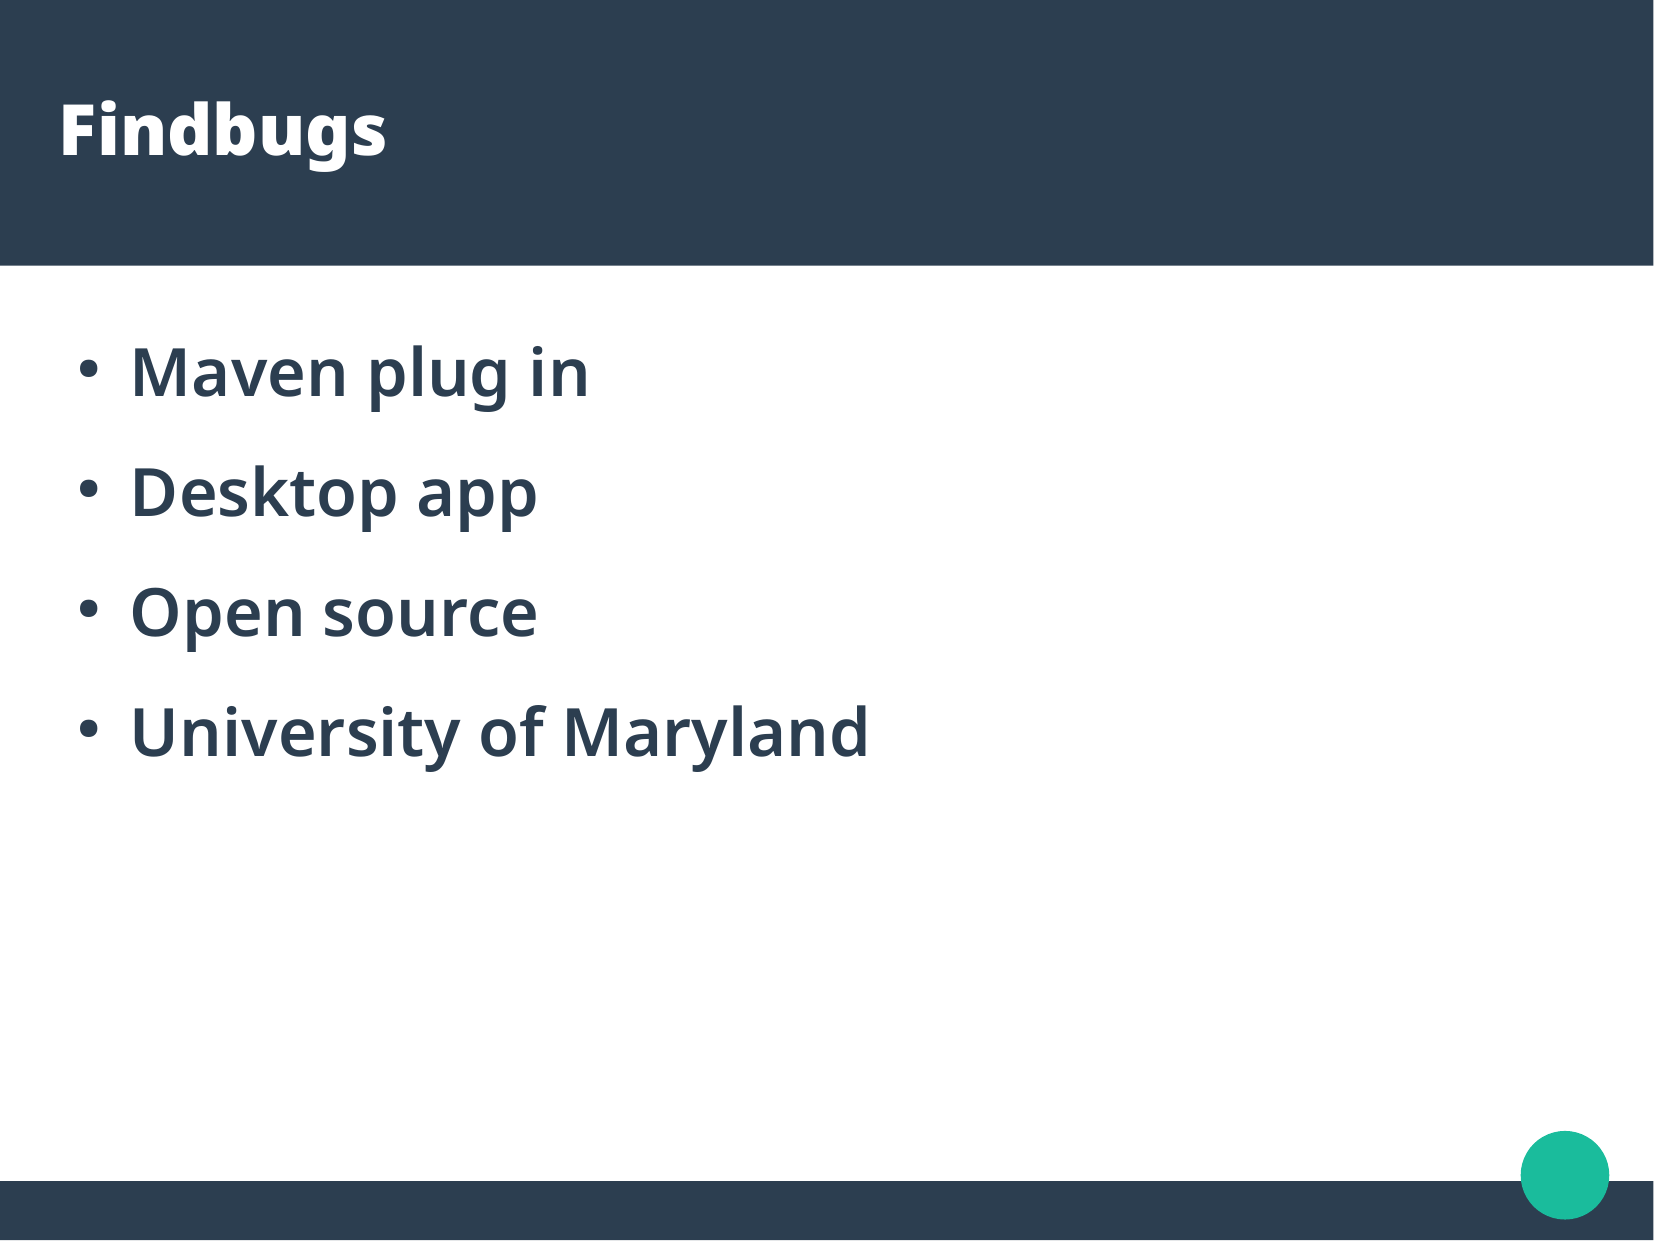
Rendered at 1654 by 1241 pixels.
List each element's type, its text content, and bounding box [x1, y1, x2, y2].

title Findbugs [59, 49, 1595, 207]
list Maven plug in Desktop app Open source University of Maryland [59, 324, 1595, 1152]
